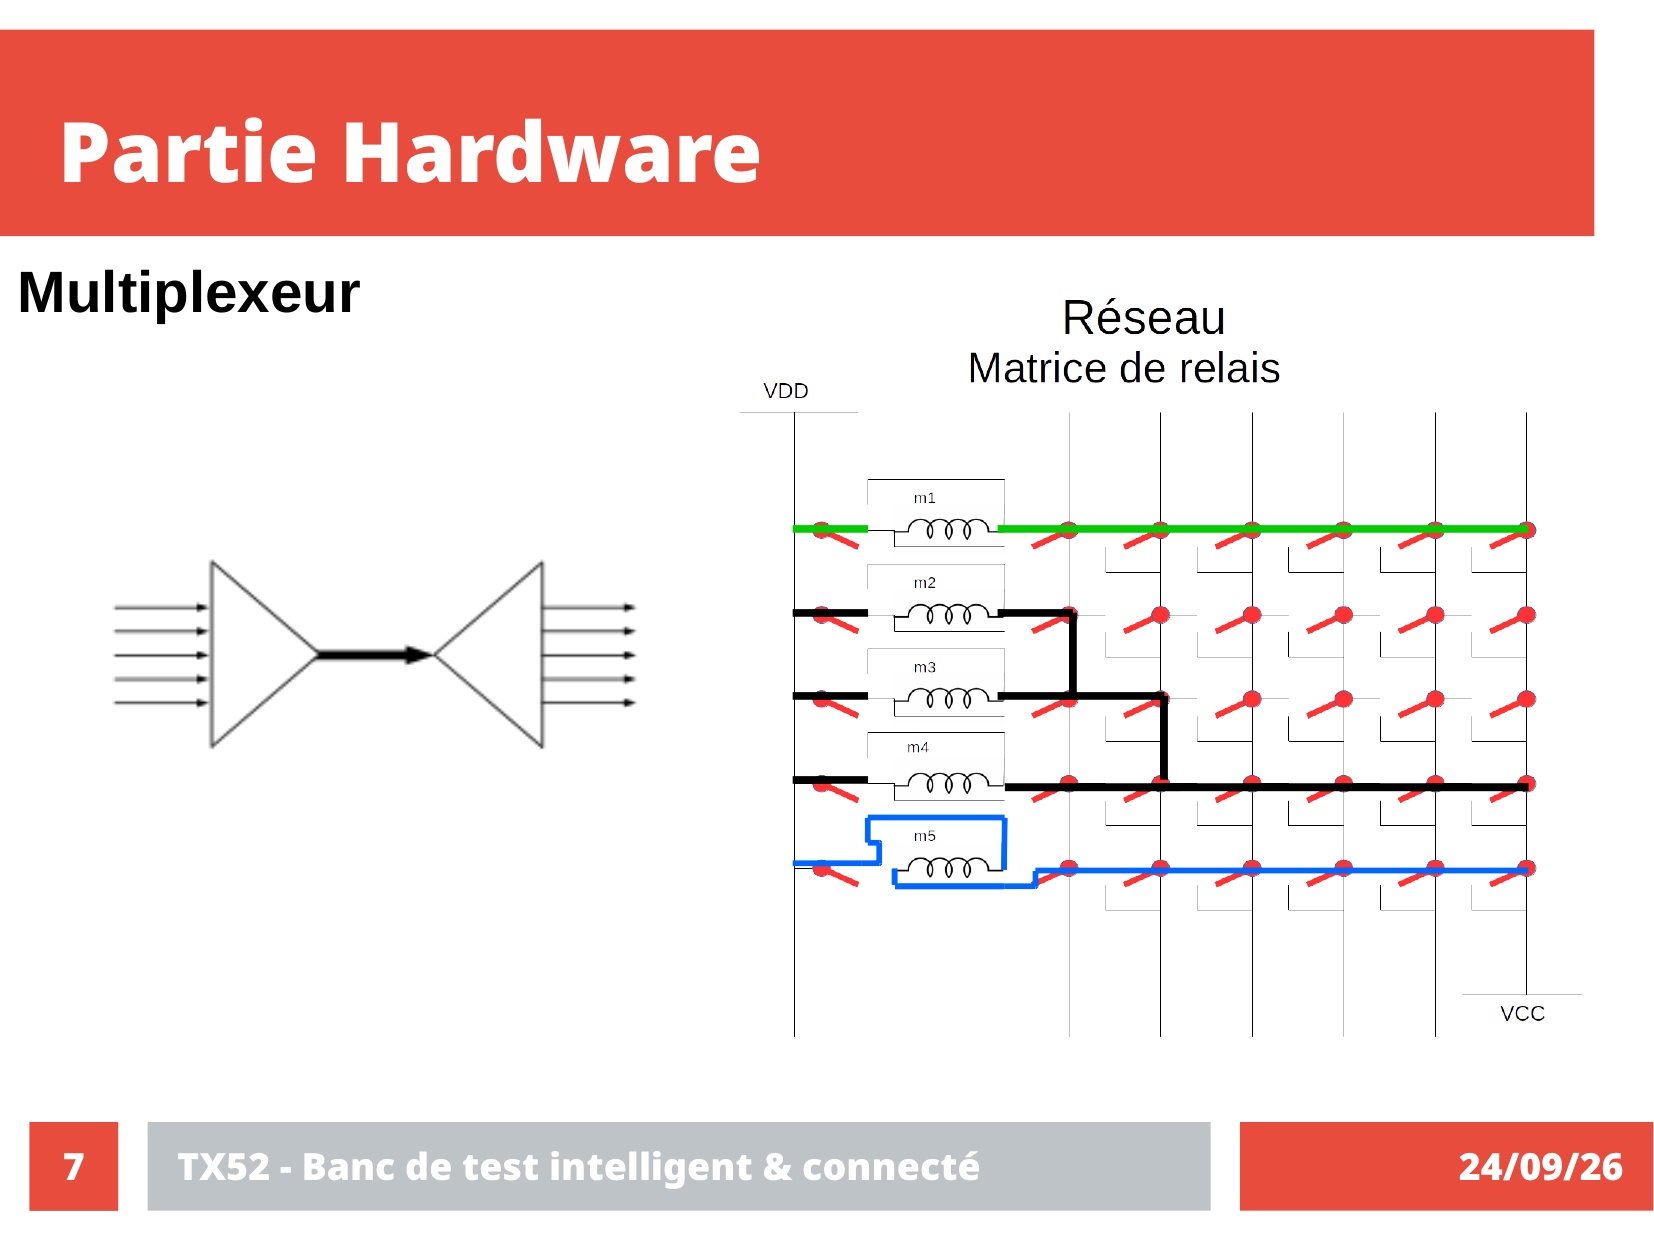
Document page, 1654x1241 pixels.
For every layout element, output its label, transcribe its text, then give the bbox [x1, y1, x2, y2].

picture [106, 278, 1654, 1075]
text_box Multiplexeur [3, 246, 377, 333]
title Partie Hardware [59, 59, 1595, 207]
